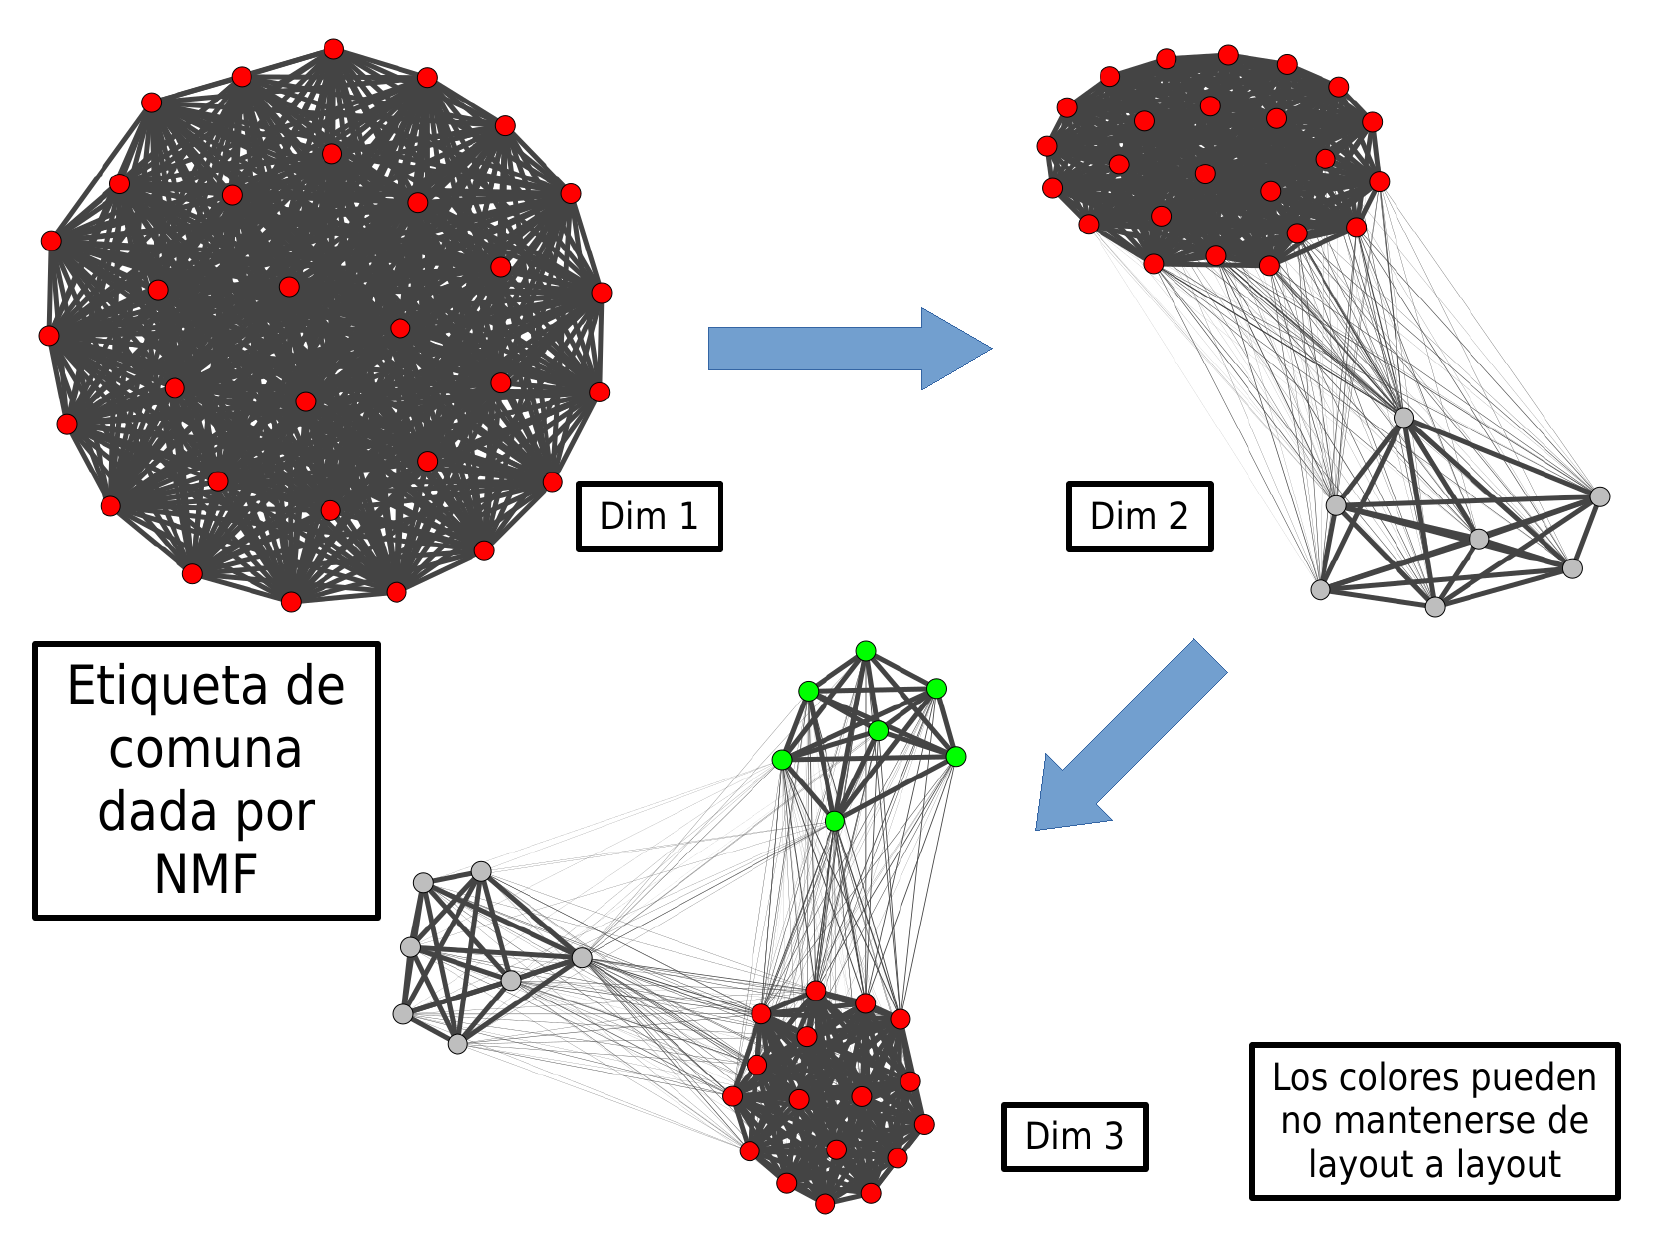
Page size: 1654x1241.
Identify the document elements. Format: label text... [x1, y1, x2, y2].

text_box Etiqueta de comuna dada por NMF [35, 643, 378, 919]
text_box [708, 307, 993, 390]
text_box Dim 1 [578, 484, 721, 549]
picture [29, 29, 621, 621]
text_box Los colores pueden no mantenerse de layout a layout [1251, 1045, 1619, 1198]
text_box Dim 3 [1003, 1104, 1146, 1170]
picture [1027, 35, 1619, 626]
text_box [1035, 638, 1228, 831]
picture [383, 631, 975, 1223]
text_box Dim 2 [1068, 484, 1211, 549]
